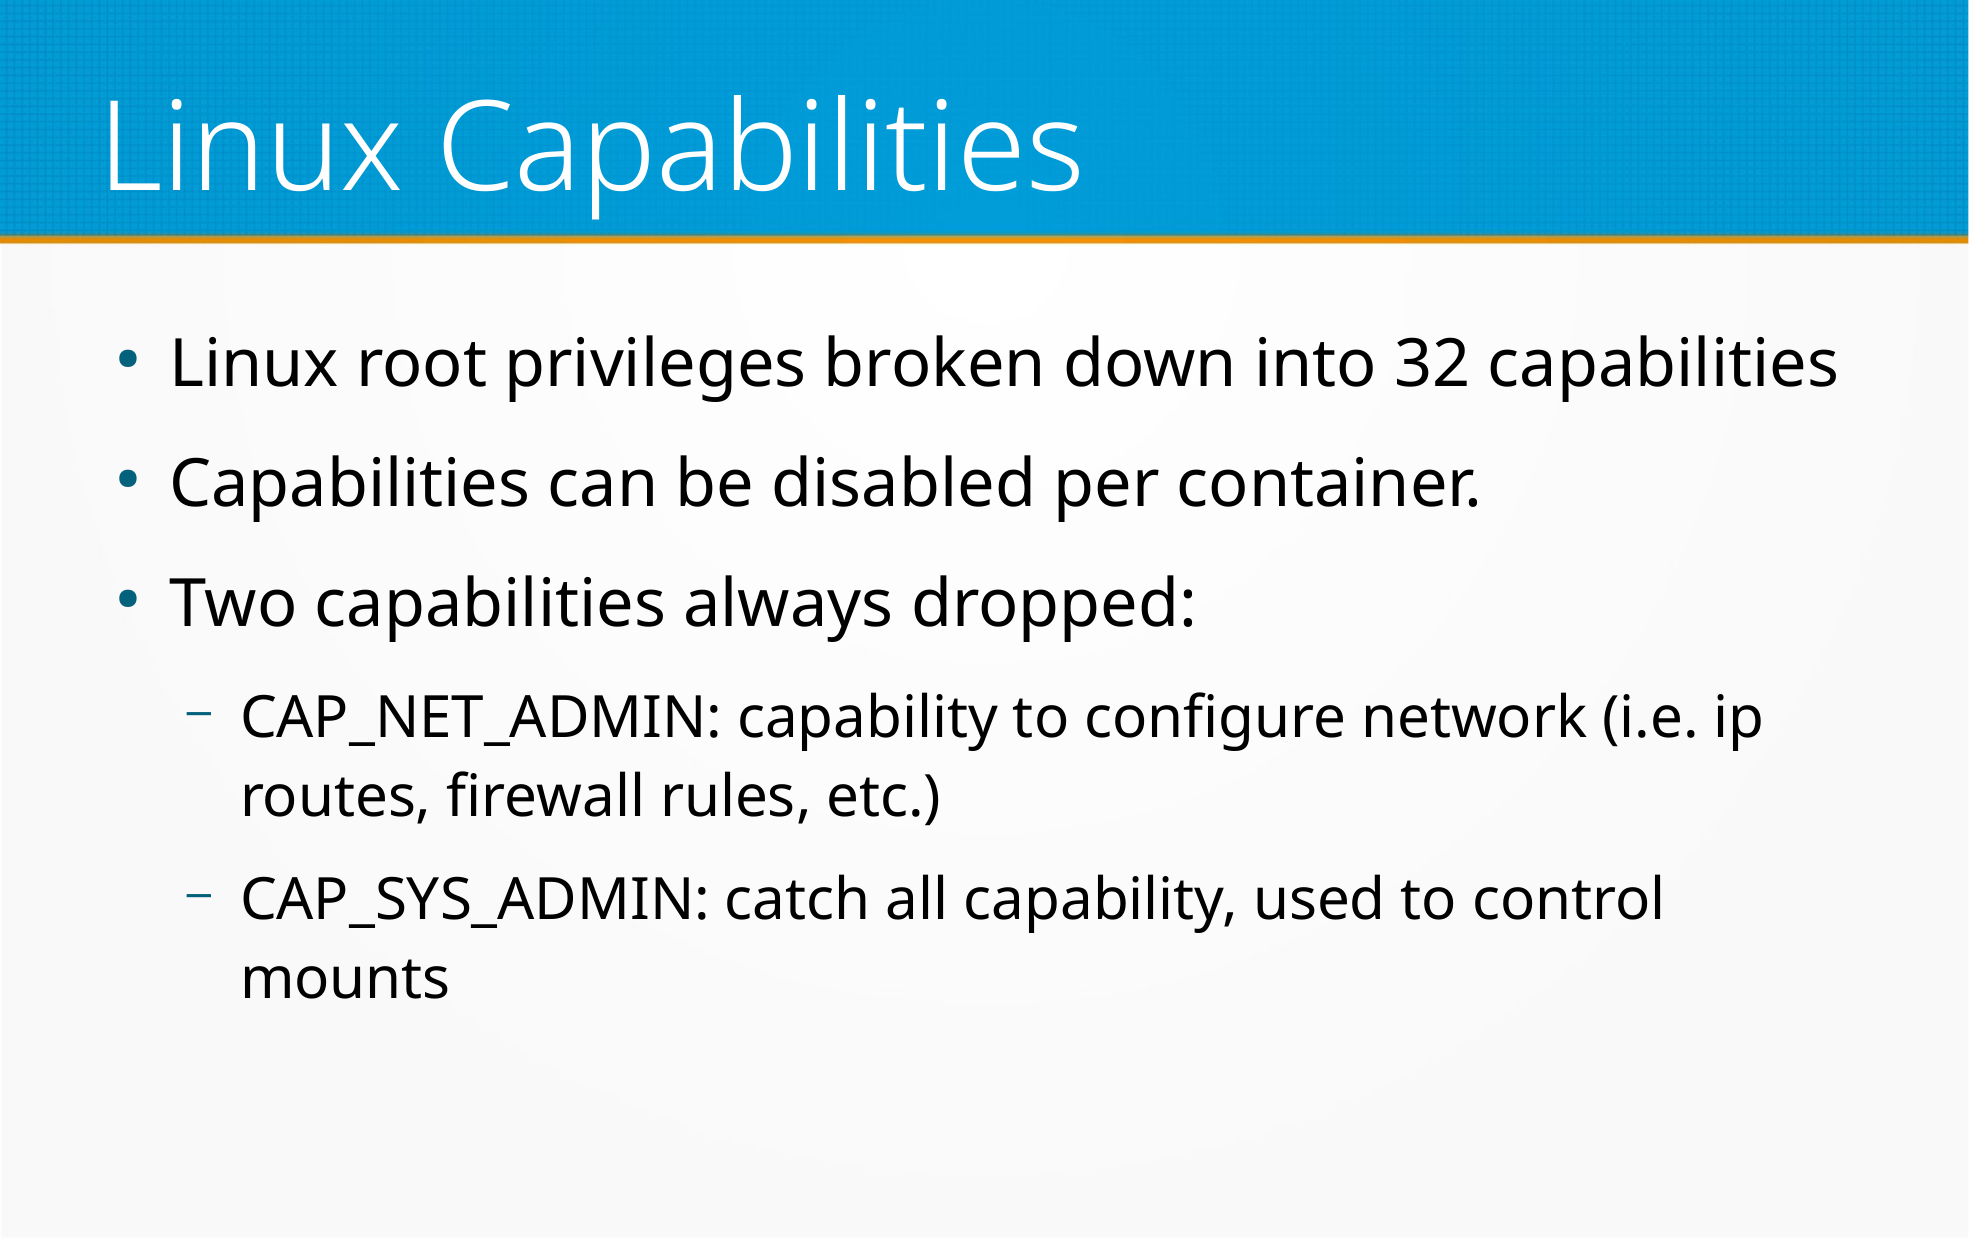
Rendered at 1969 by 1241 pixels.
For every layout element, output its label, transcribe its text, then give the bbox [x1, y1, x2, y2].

picture [0, 233, 1969, 1241]
list Linux root privileges broken down into 32 capabilities Capabilities can be disabled per container. Two capabilities always dropped: CAP_NET_ADMIN: capability to configure network (i.e. ip routes, firewall rules, etc.) CAP_SYS_ADMIN: catch all capability, used to control mounts [98, 315, 1861, 1081]
title Linux Capabilities [98, 19, 1870, 227]
